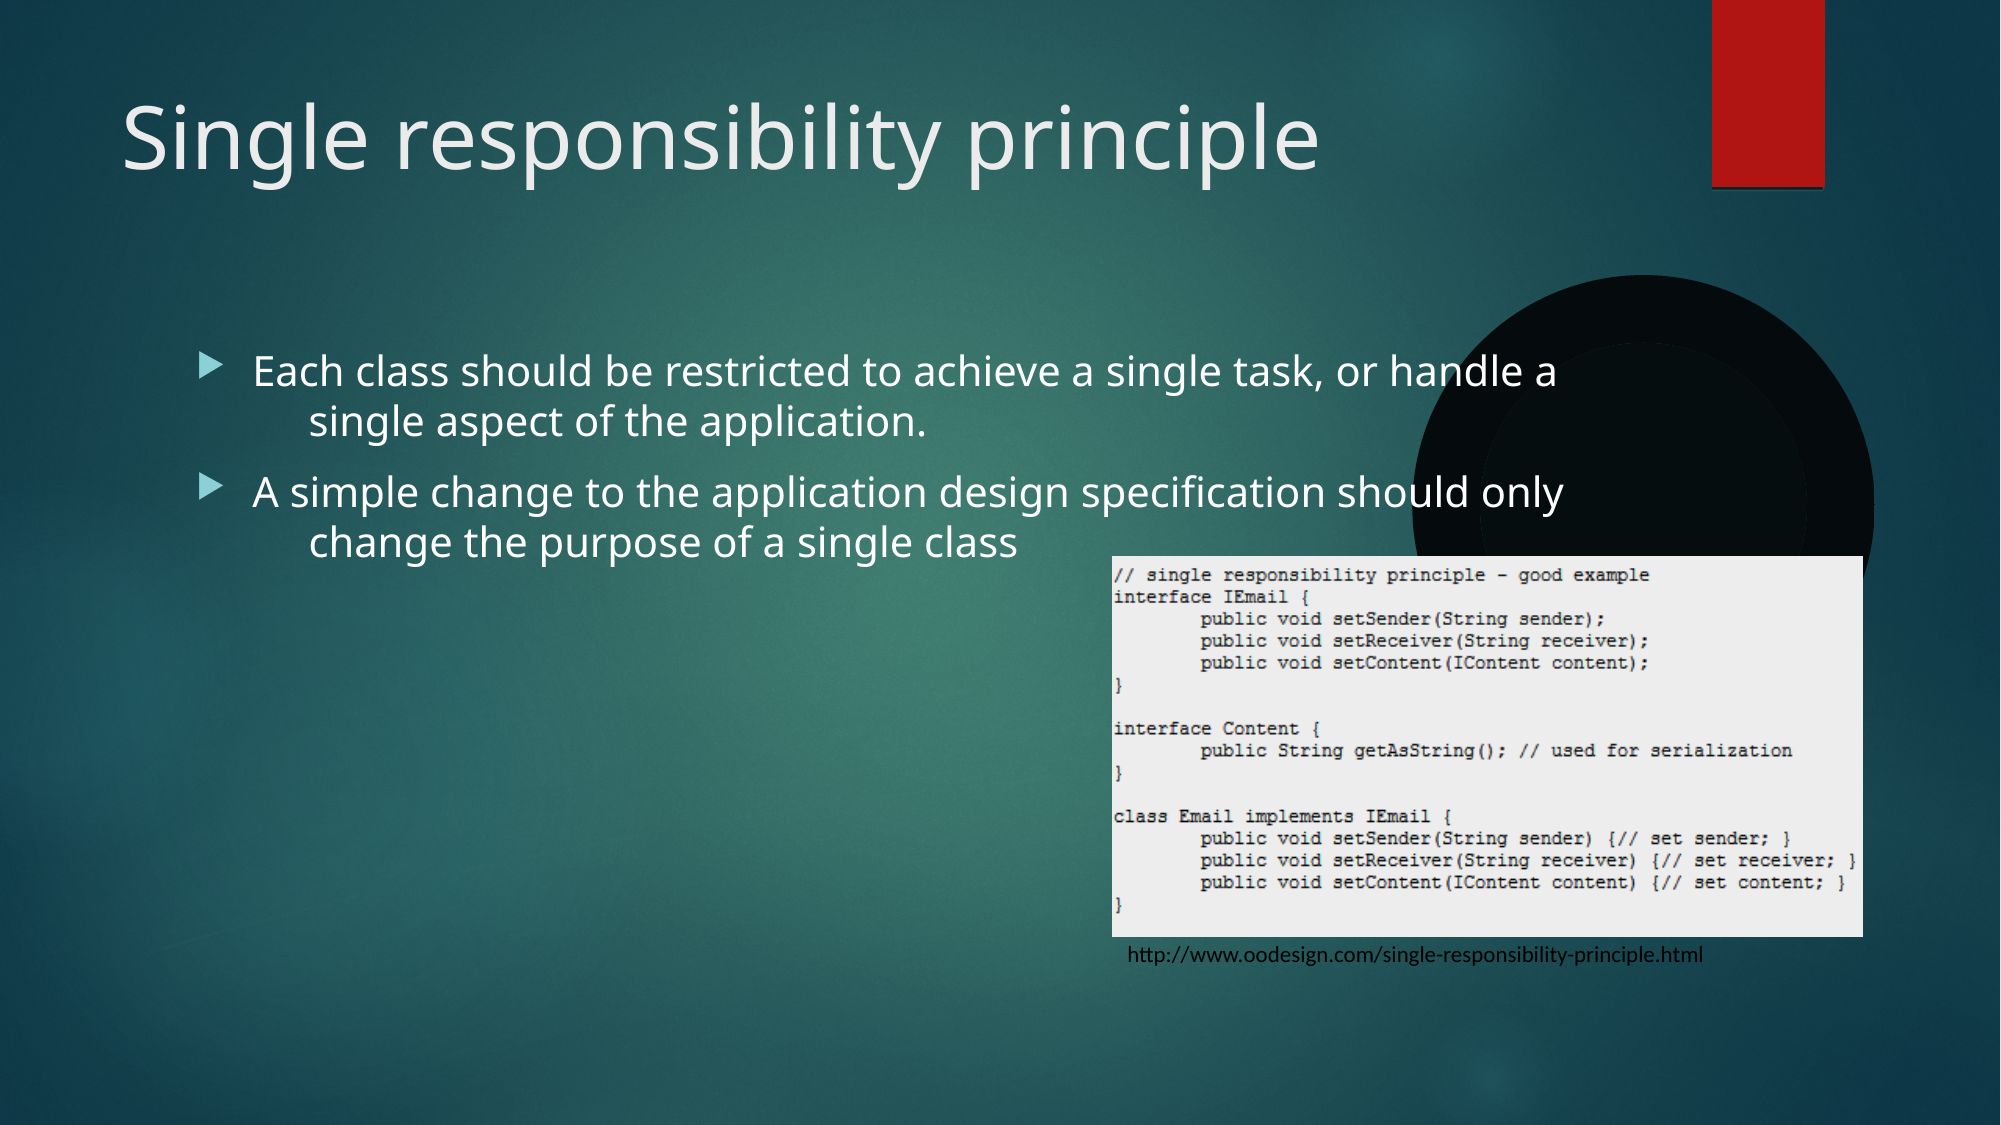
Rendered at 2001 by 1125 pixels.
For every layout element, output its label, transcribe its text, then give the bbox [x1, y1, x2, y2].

list Each class should be restricted to achieve a single task, or handle a single aspect of the application. A simple change to the application design specification should only change the purpose of a single class [181, 336, 1649, 1026]
picture [1112, 556, 1863, 937]
title Single responsibility principle [106, 74, 1649, 305]
text_box http://www.oodesign.com/single-responsibility-principle.html [1112, 931, 1819, 975]
